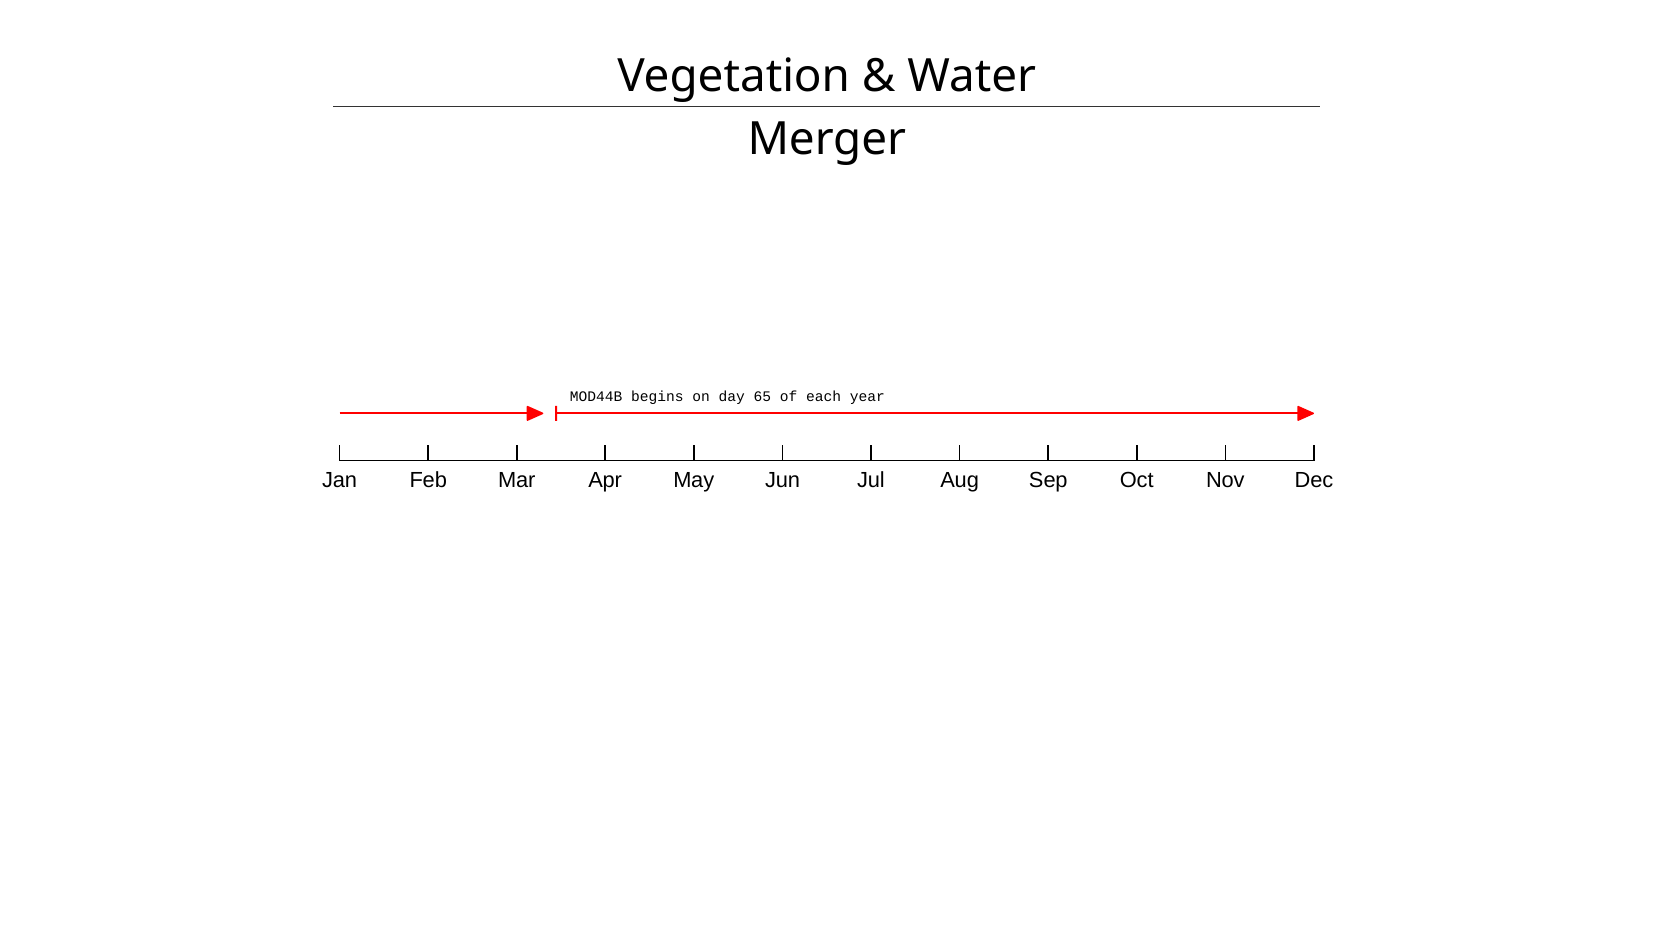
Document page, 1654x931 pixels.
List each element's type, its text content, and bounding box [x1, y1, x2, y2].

text_box Feb [386, 460, 470, 500]
text_box May [652, 460, 736, 500]
text_box Jan [298, 460, 381, 500]
text_box Nov [1184, 460, 1267, 500]
text_box MOD44B begins on day 65 of each year [555, 382, 981, 414]
text_box Apr [563, 460, 647, 500]
text_box Mar [475, 460, 559, 500]
text_box Aug [918, 460, 1001, 500]
text_box Jun [741, 460, 824, 500]
text_box Oct [1095, 460, 1179, 500]
text_box Jul [829, 460, 913, 500]
text_box Vegetation & Water Merger [543, 35, 1111, 97]
text_box Sep [1006, 460, 1090, 500]
text_box Dec [1272, 460, 1356, 500]
